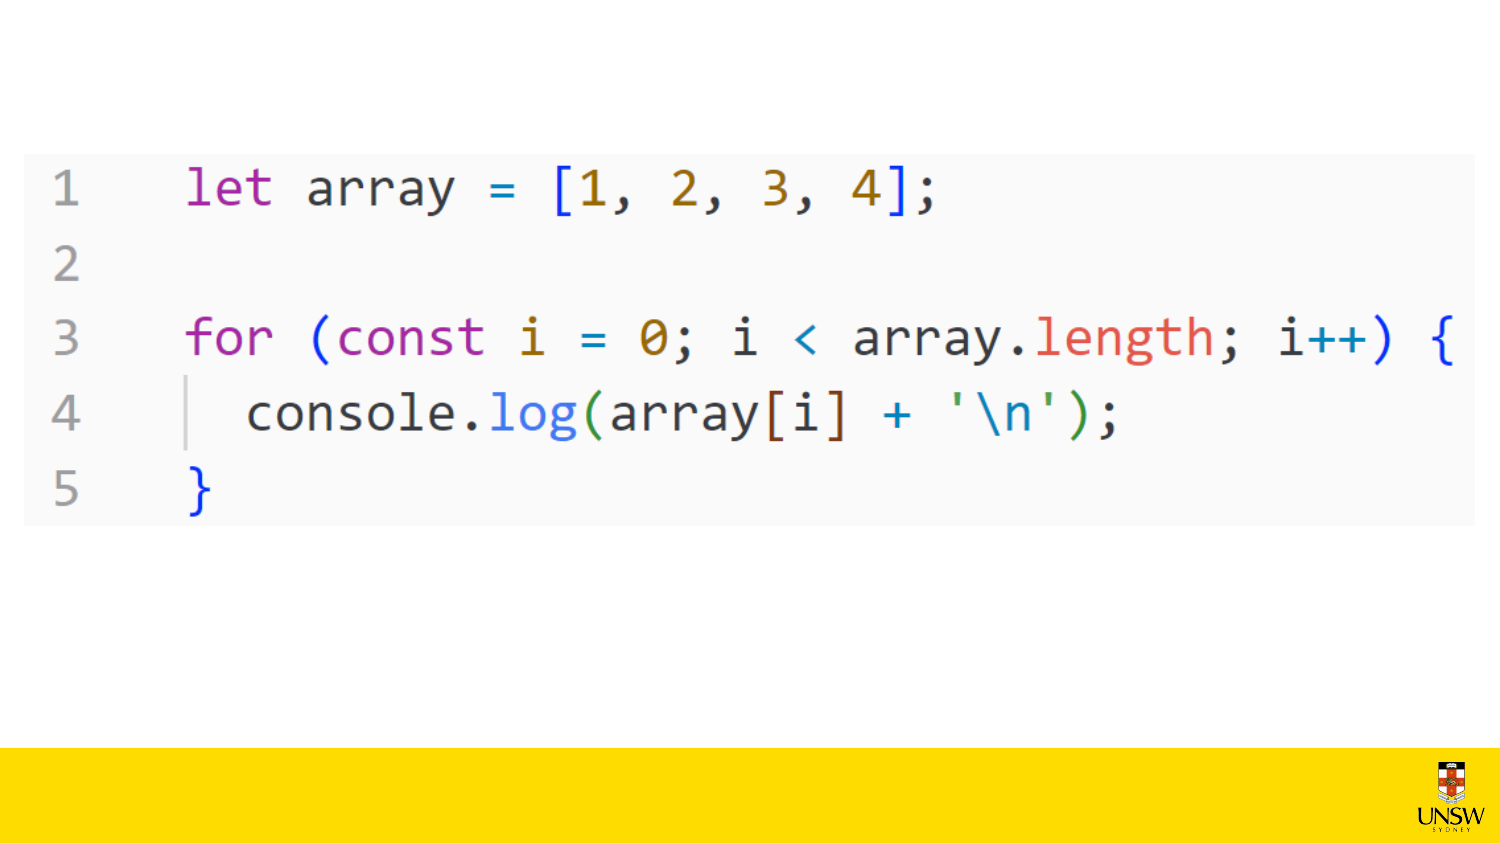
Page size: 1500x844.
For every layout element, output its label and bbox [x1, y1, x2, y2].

picture [24, 154, 1475, 526]
picture [1418, 762, 1485, 832]
